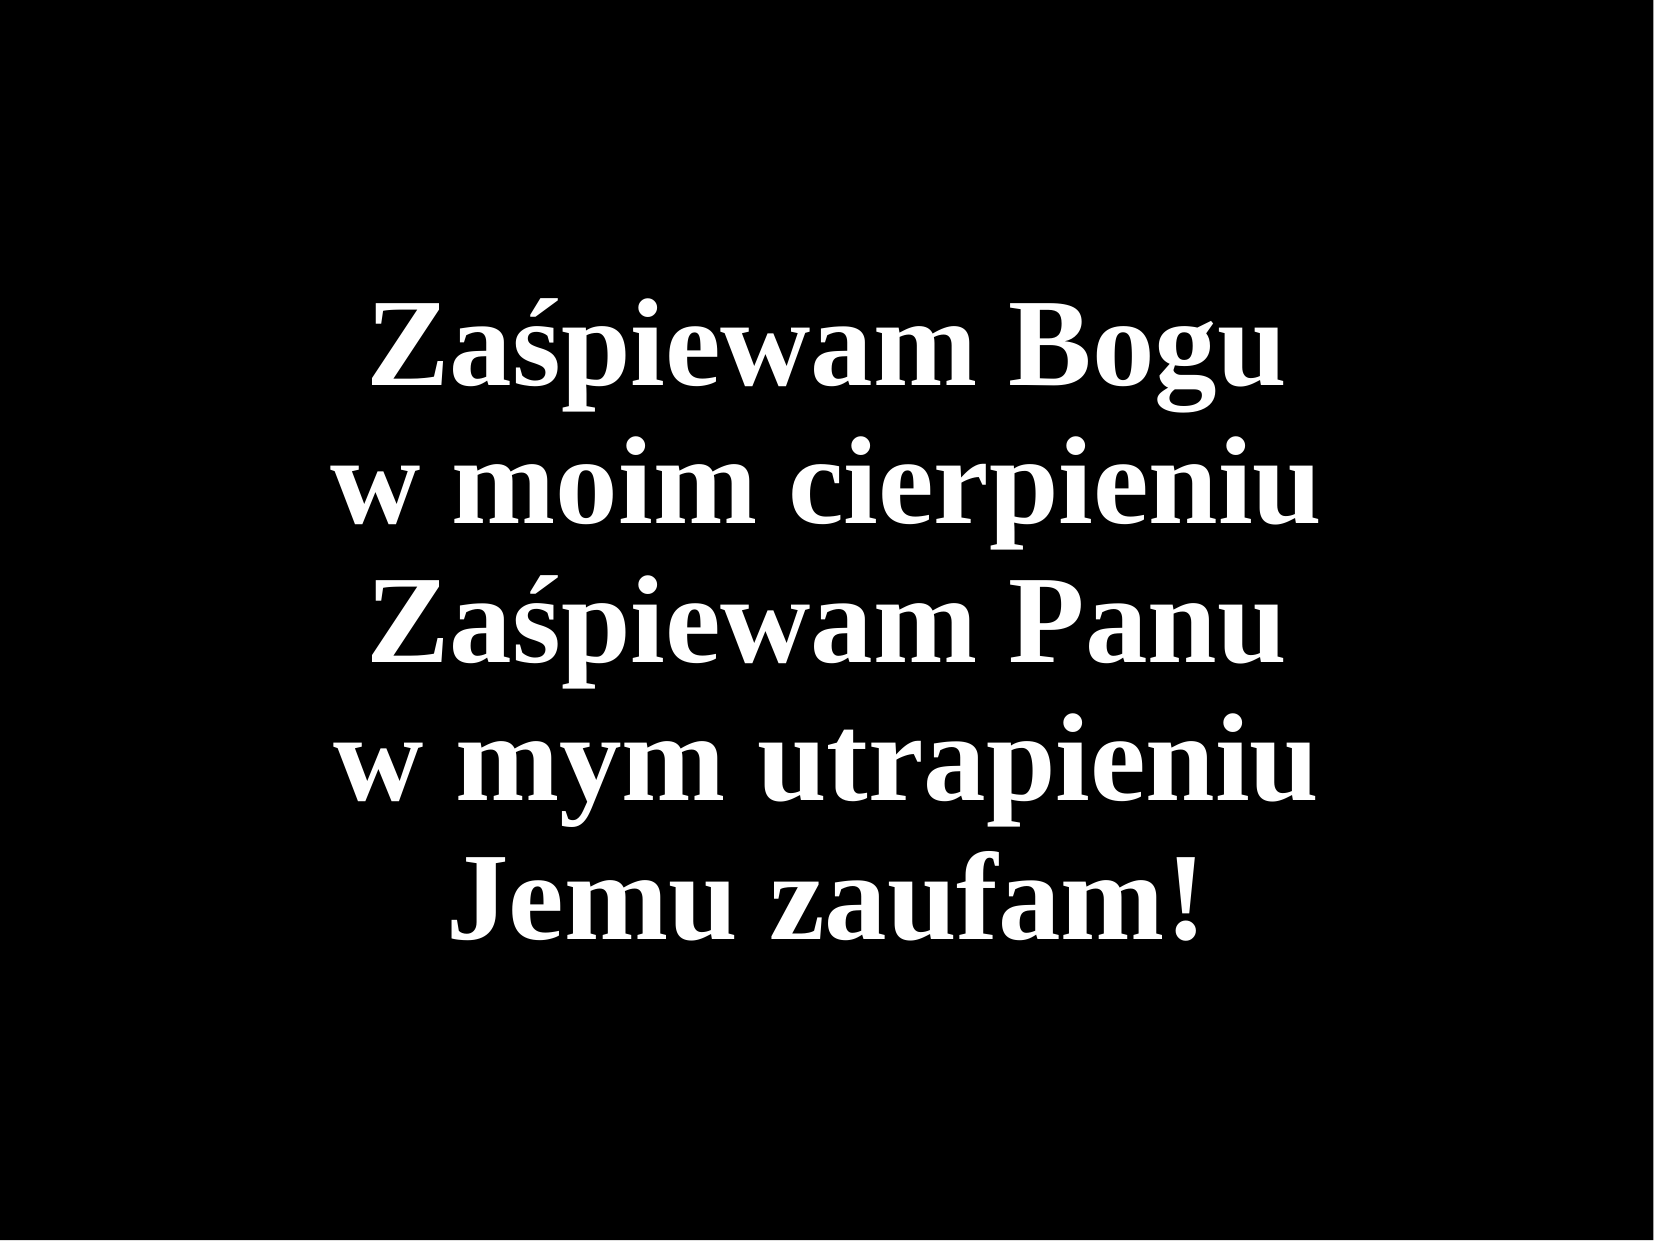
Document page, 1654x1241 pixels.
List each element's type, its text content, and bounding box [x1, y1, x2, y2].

title Zaśpiewam Bogu w moim cierpieniu Zaśpiewam Panu w mym utrapieniu Jemu zaufam! [0, 0, 1654, 1241]
